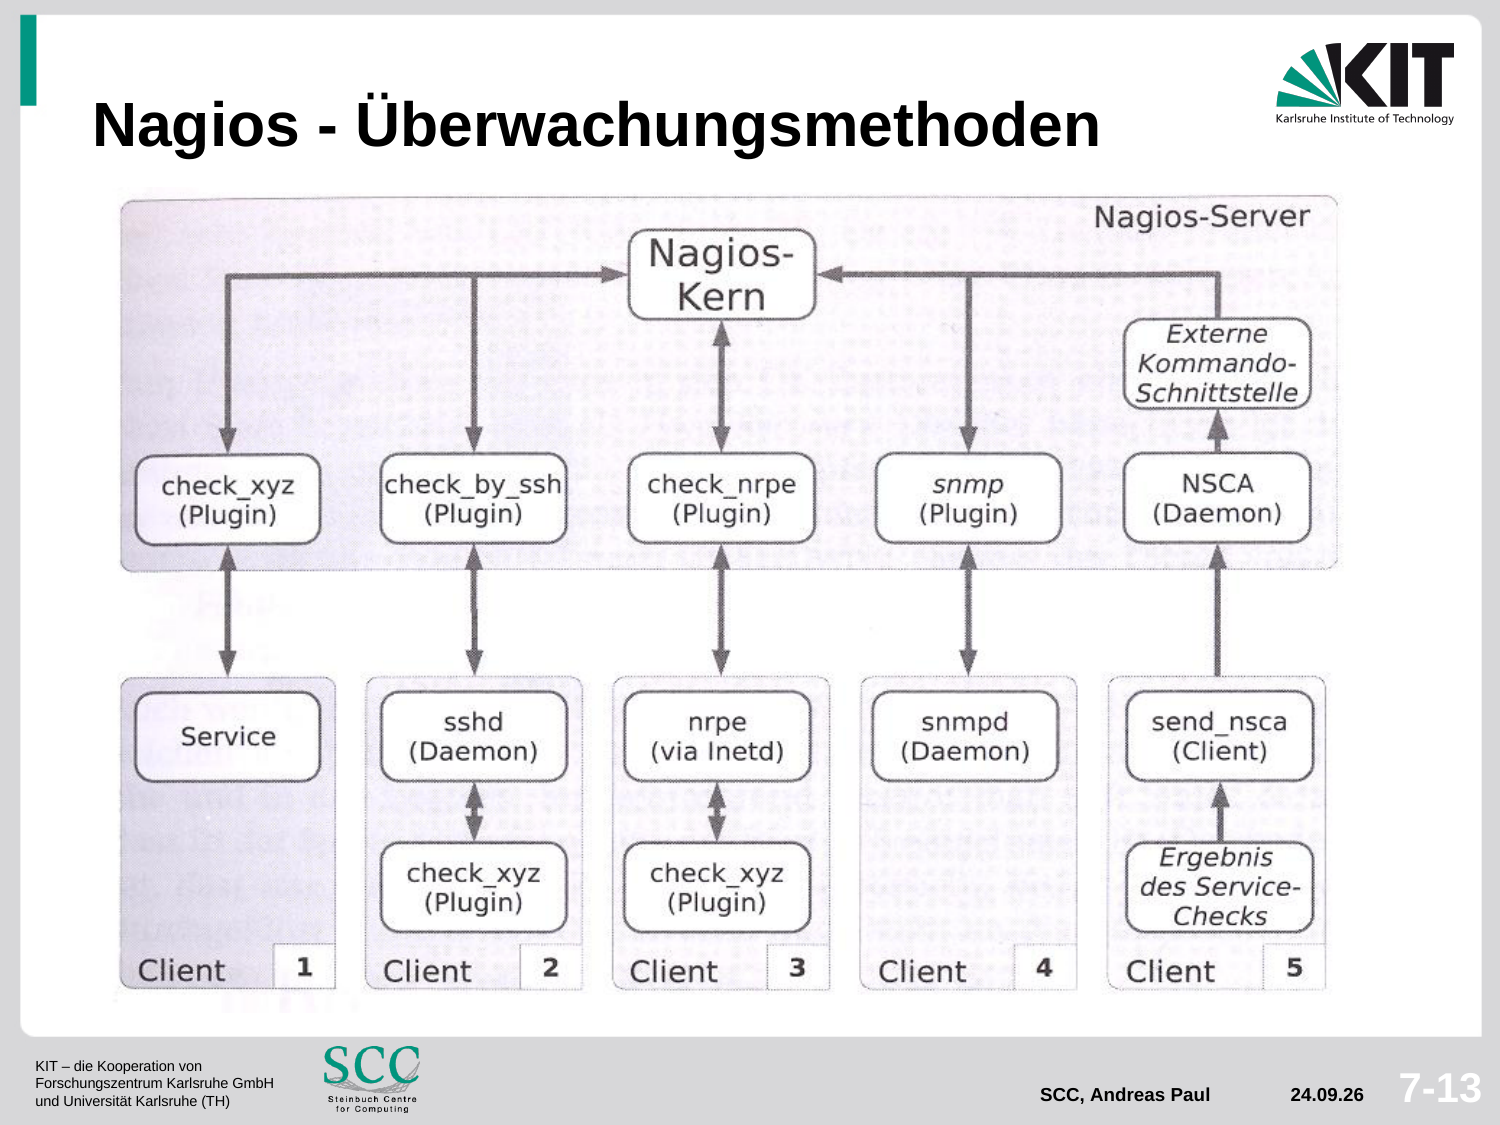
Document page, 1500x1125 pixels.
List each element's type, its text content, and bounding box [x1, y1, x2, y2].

title Nagios - Überwachungsmethoden [92, 48, 1147, 199]
picture [0, 0, 1500, 1125]
